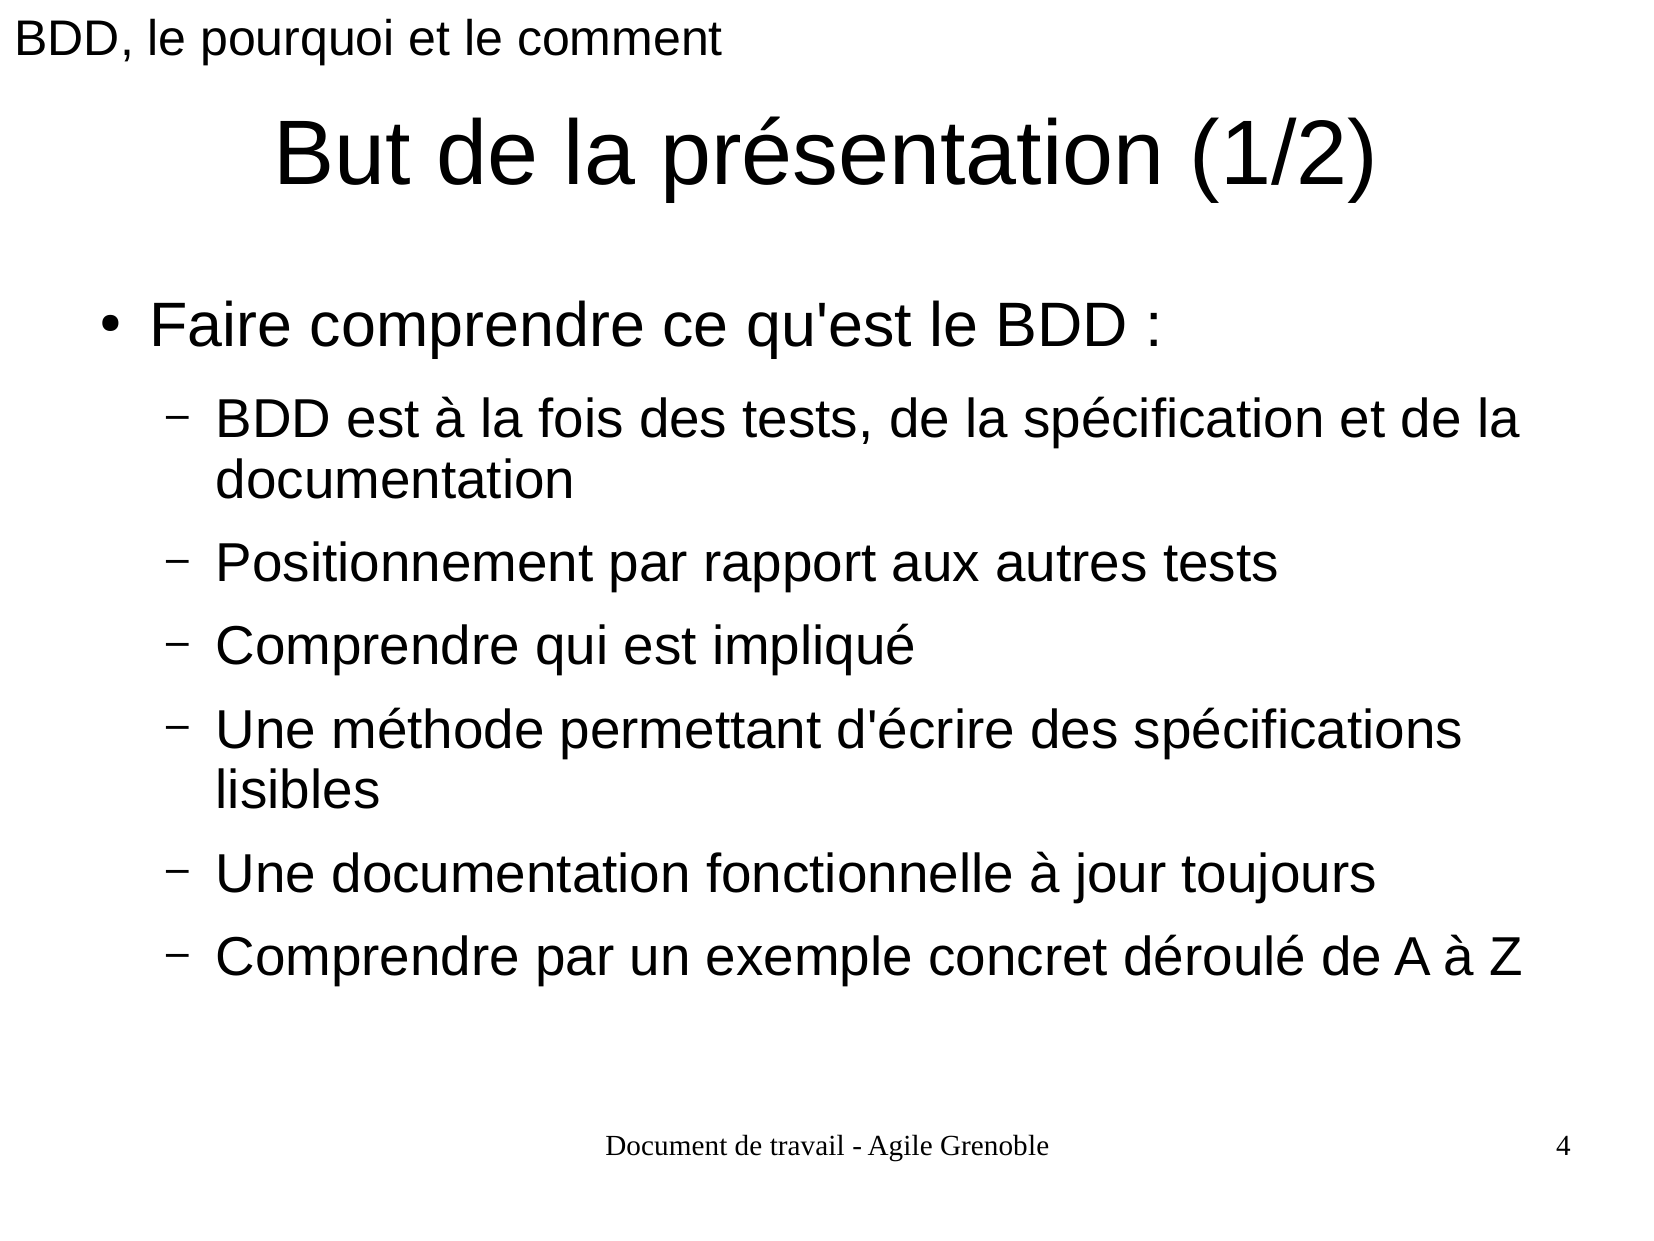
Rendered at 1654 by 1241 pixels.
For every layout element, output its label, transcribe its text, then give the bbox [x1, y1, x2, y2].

title But de la présentation (1/2) [82, 49, 1571, 257]
text_box BDD, le pourquoi et le comment [0, 3, 739, 74]
list Faire comprendre ce qu'est le BDD : BDD est à la fois des tests, de la spécification et de la documentation Positionnement par rapport aux autres tests Comprendre qui est impliqué Une méthode permettant d'écrire des spécifications lisibles Une documentation fonctionnelle à jour toujours Comprendre par un exemple concret déroulé de A à Z [82, 290, 1531, 1010]
